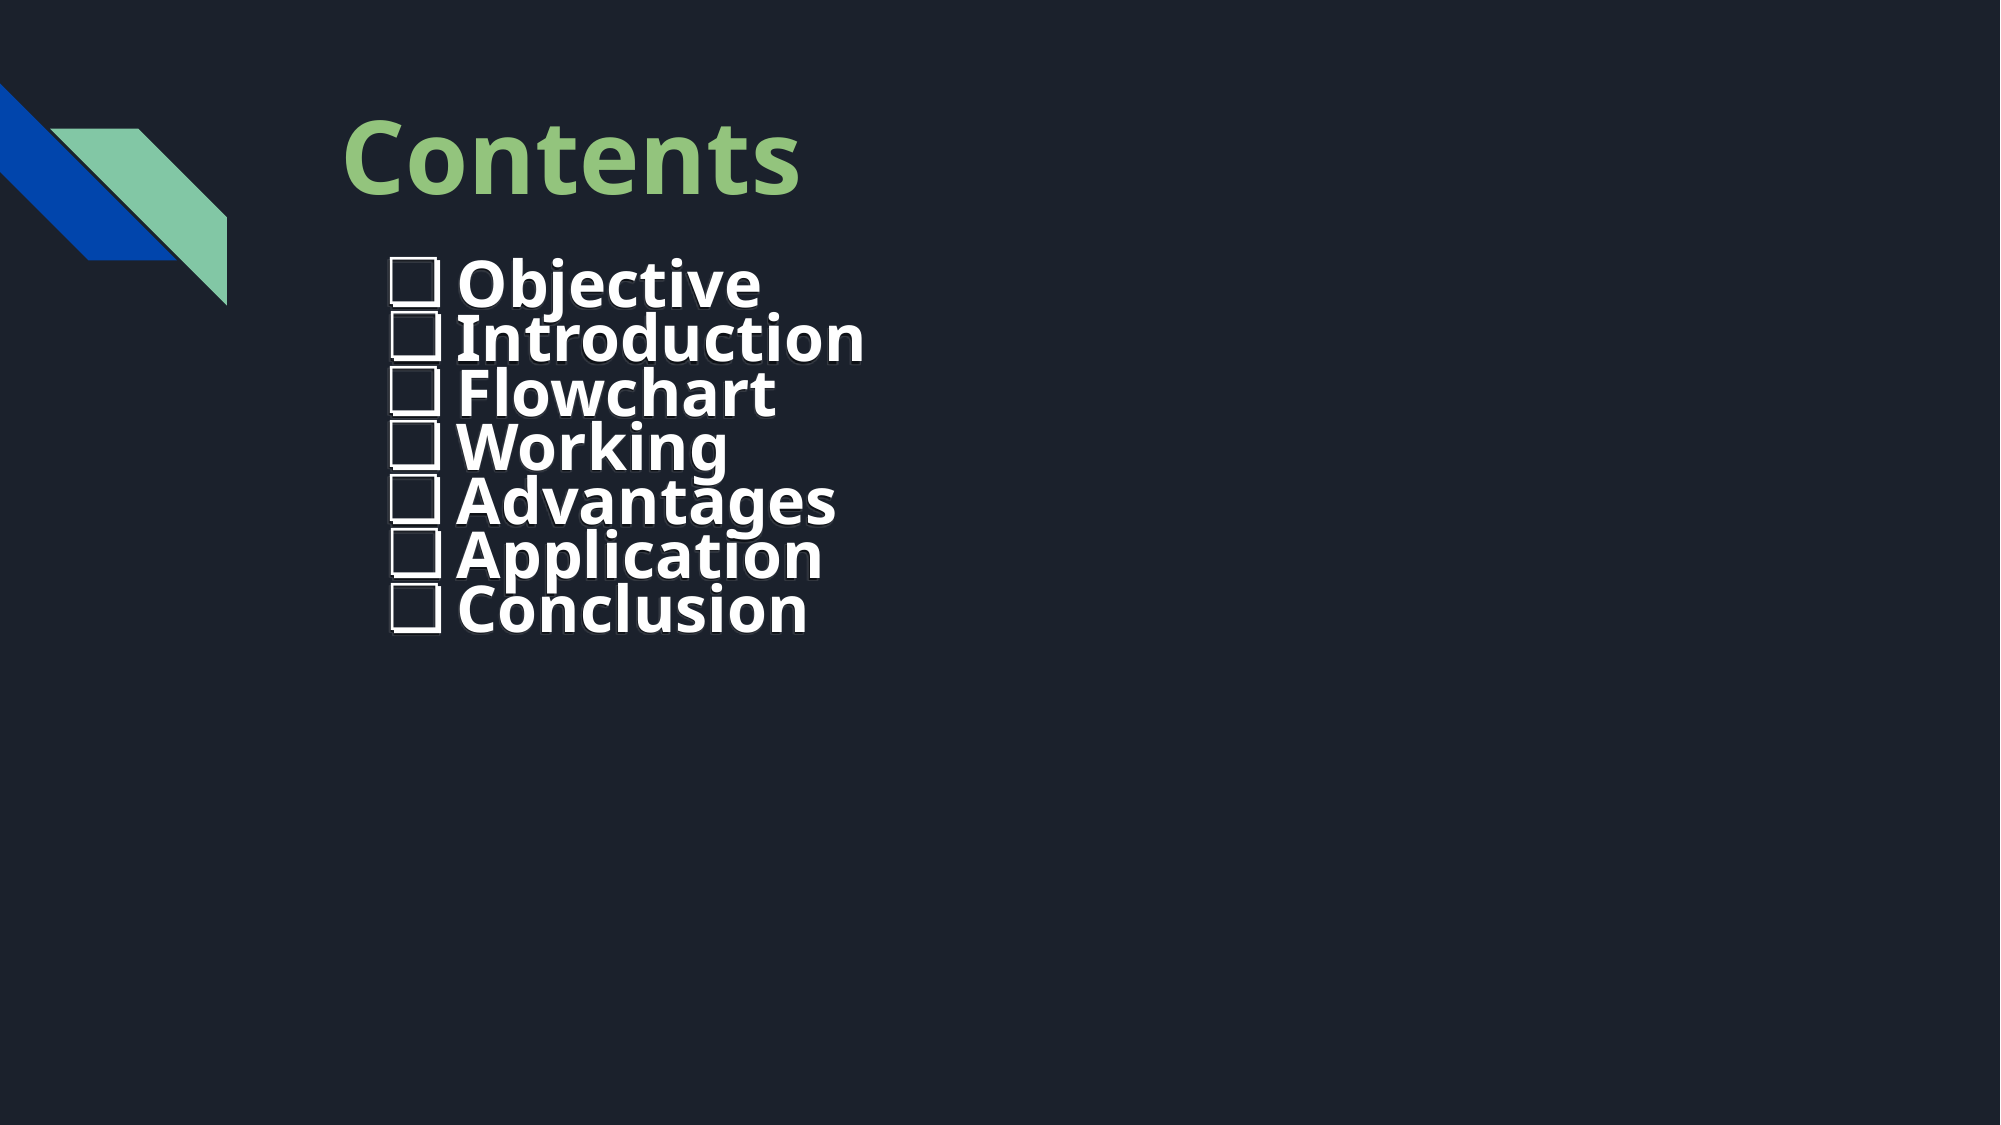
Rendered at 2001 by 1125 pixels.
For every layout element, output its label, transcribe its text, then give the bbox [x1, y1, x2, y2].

title Contents [320, 44, 1815, 245]
list Objective Introduction Flowchart Working Advantages Application Conclusion [361, 244, 1824, 1093]
